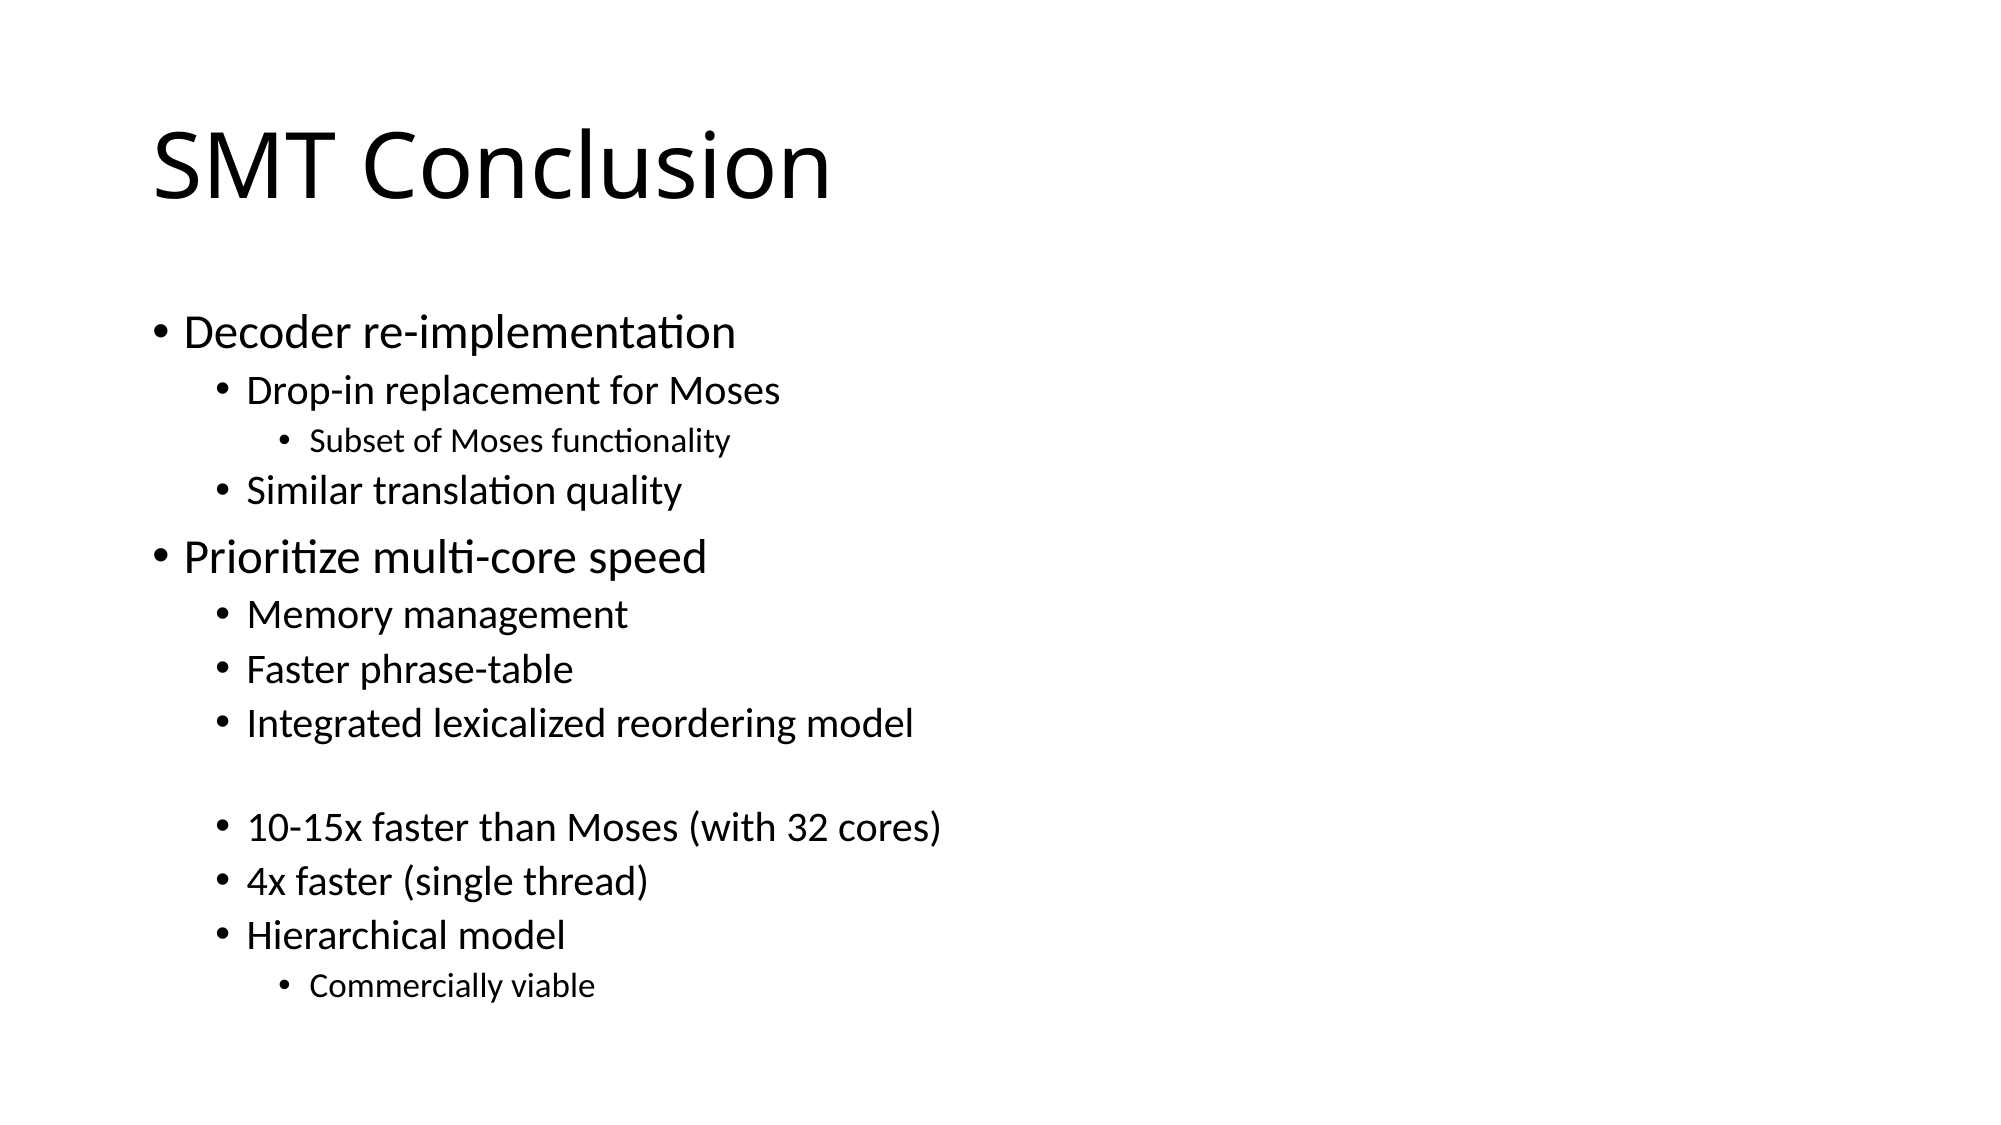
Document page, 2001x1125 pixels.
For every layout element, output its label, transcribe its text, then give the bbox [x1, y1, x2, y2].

text_box SMT Conclusion [137, 59, 1863, 277]
text_box Decoder re-implementation Drop-in replacement for Moses Subset of Moses functionality Similar translation quality Prioritize multi-core speed Memory management Faster phrase-table Integrated lexicalized reordering model 10-15x faster than Moses (with 32 cores) 4x faster (single thread) Hierarchical model Commercially viable [137, 299, 1863, 1013]
